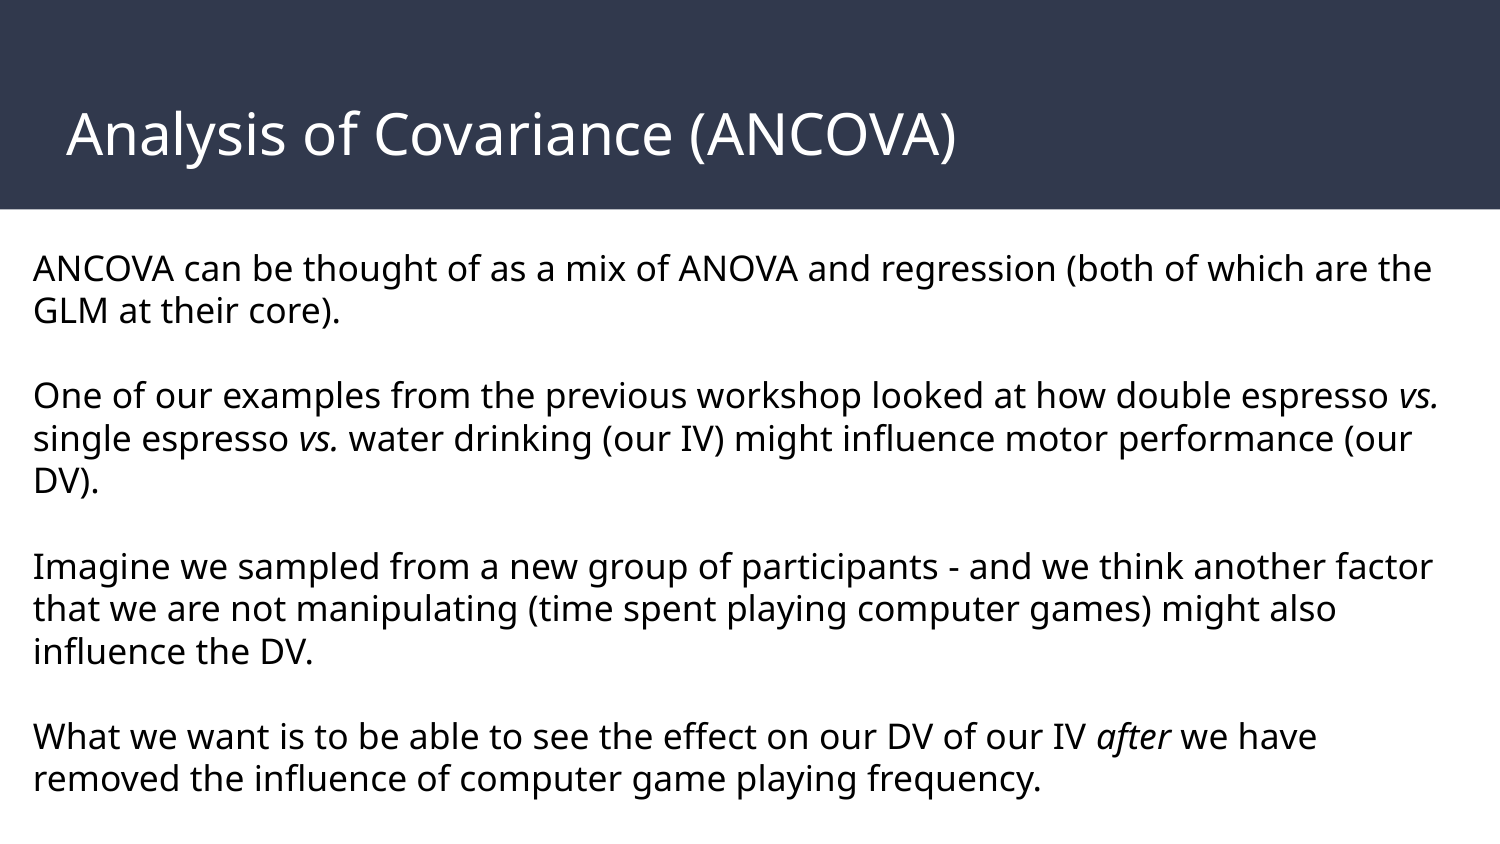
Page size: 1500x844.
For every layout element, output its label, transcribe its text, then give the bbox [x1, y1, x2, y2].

text_box ANCOVA can be thought of as a mix of ANOVA and regression (both of which are the GLM at their core). One of our examples from the previous workshop looked at how double espresso vs. single espresso vs. water drinking (our IV) might influence motor performance (our DV). Imagine we sampled from a new group of participants - and we think another factor that we are not manipulating (time spent playing computer games) might also influence the DV. What we want is to be able to see the effect on our DV of our IV after we have removed the influence of computer game playing frequency. [17, 231, 1483, 834]
title Analysis of Covariance (ANCOVA) [51, 82, 1449, 185]
